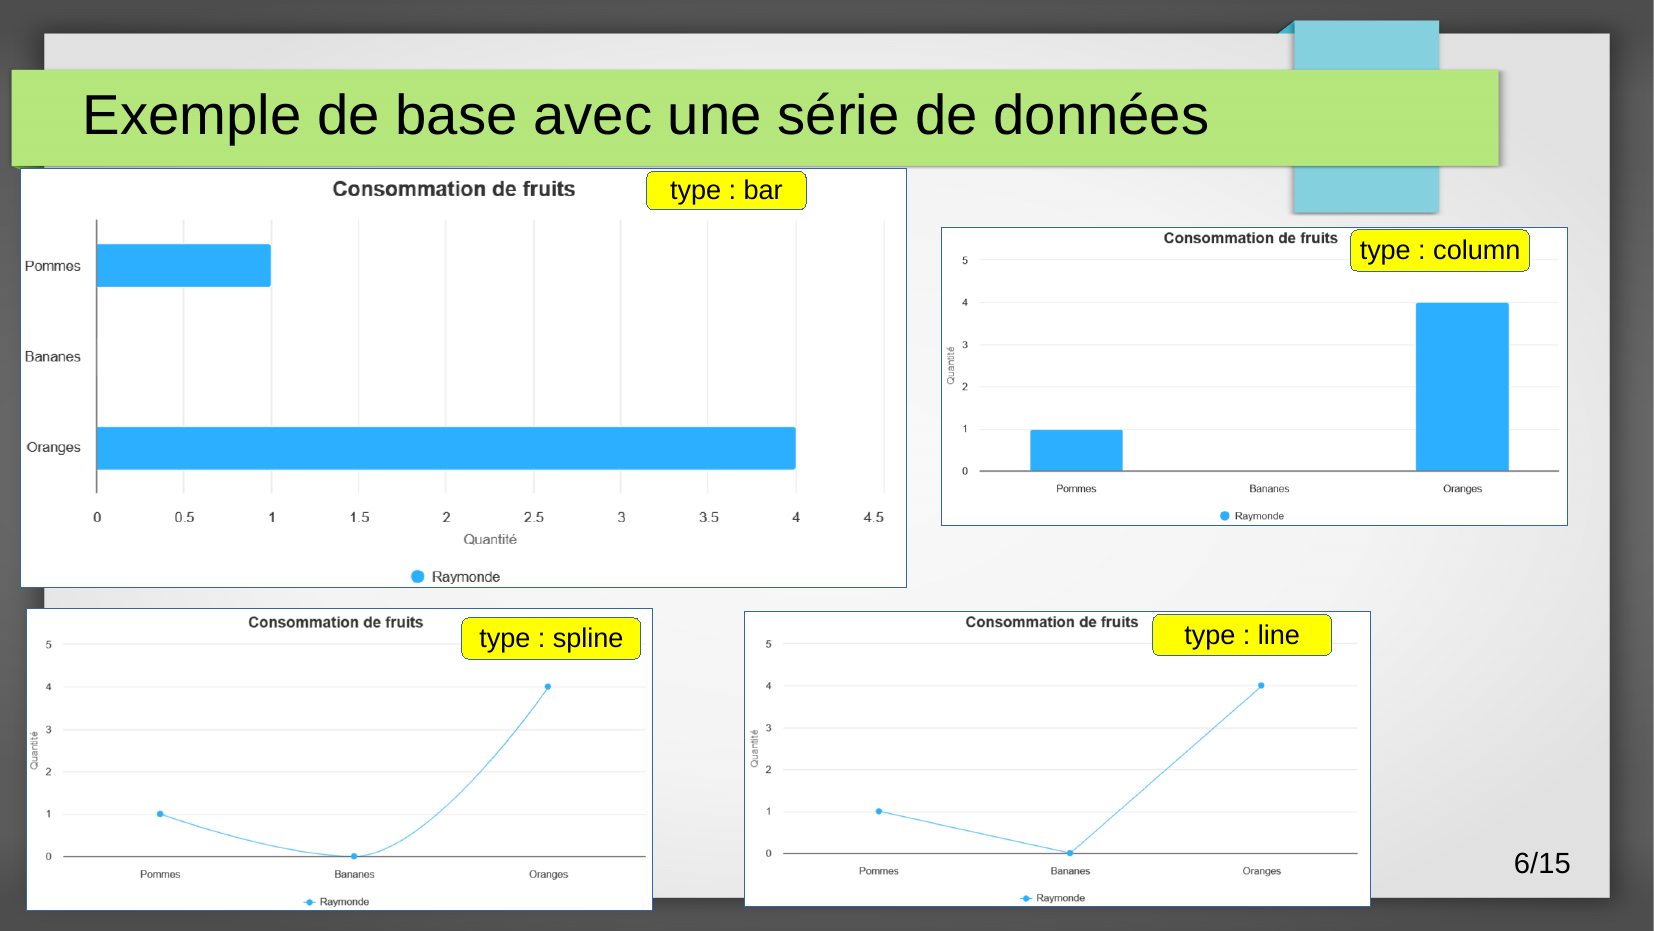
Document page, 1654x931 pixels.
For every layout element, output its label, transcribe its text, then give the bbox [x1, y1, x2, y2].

text_box type : column [1350, 229, 1530, 272]
text_box type : spline [461, 617, 641, 660]
picture [0, 0, 1654, 931]
text_box type : line [1152, 614, 1332, 656]
title Exemple de base avec une série de données [82, 70, 1264, 160]
text_box type : bar [646, 171, 807, 210]
